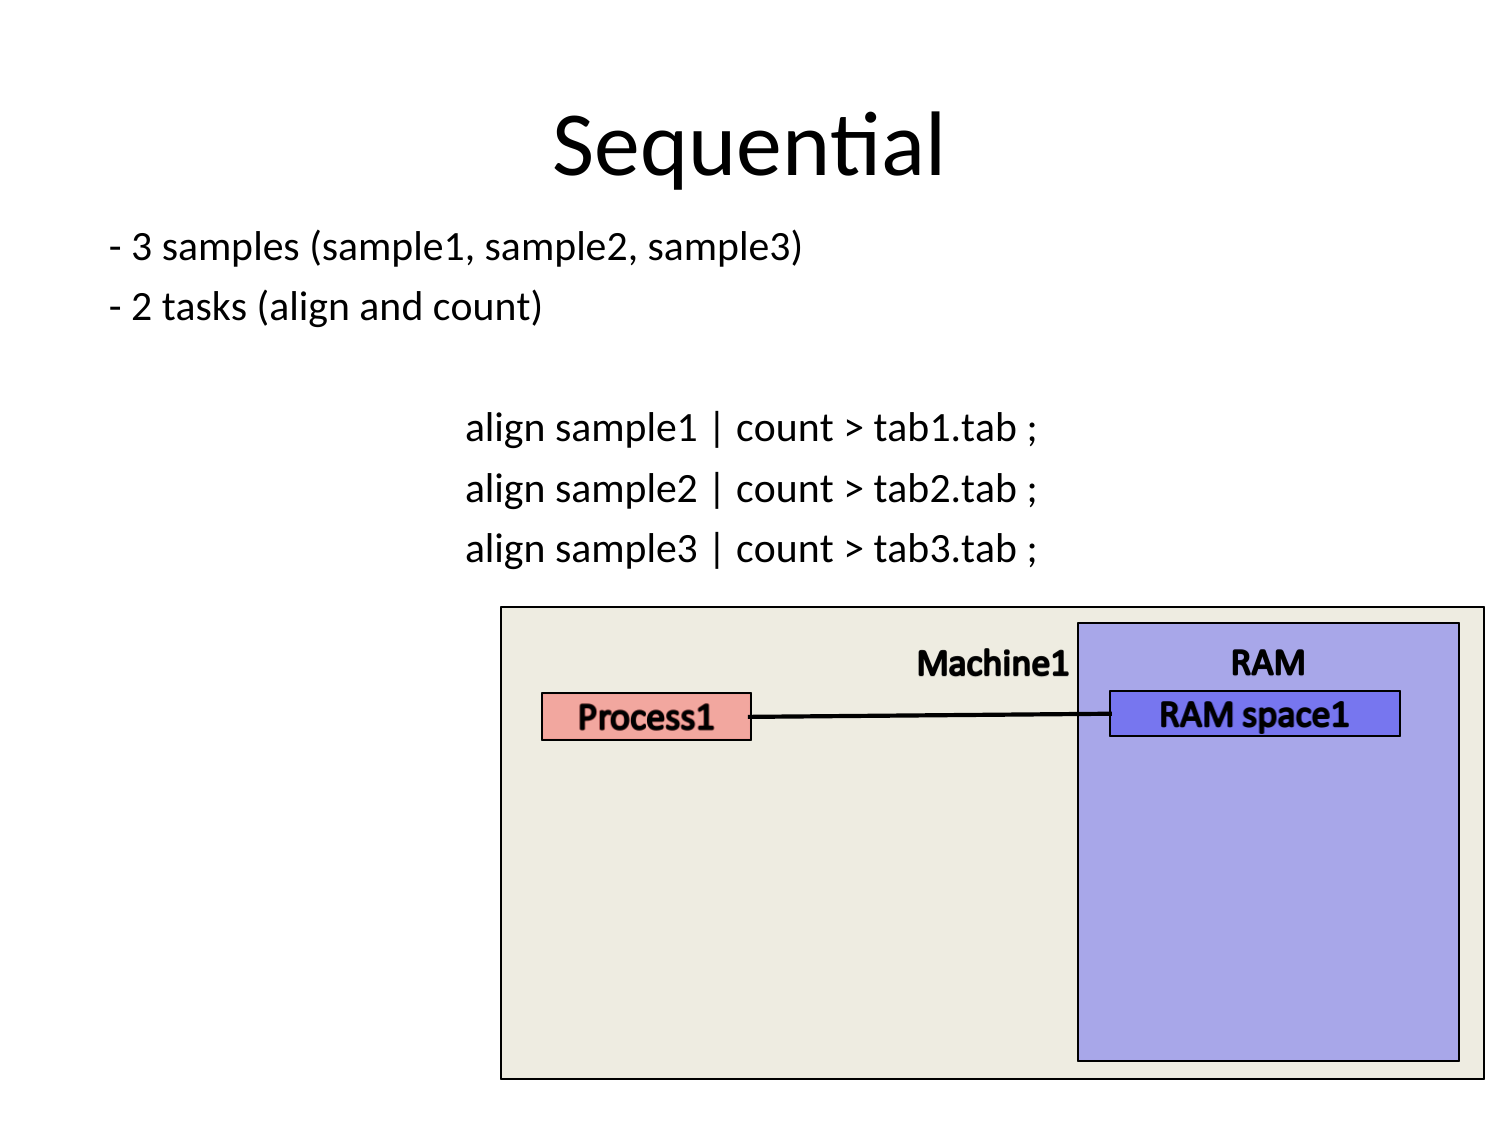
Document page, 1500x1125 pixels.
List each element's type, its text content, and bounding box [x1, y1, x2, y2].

title Sequential [75, 45, 1426, 210]
list - 3 samples (sample1, sample2, sample3) - 2 tasks (align and count) align sample1 | count > tab1.tab ; align sample2 | count > tab2.tab ; align sample3 | count > tab3.tab ; [75, 210, 1426, 655]
picture [500, 606, 1485, 1080]
